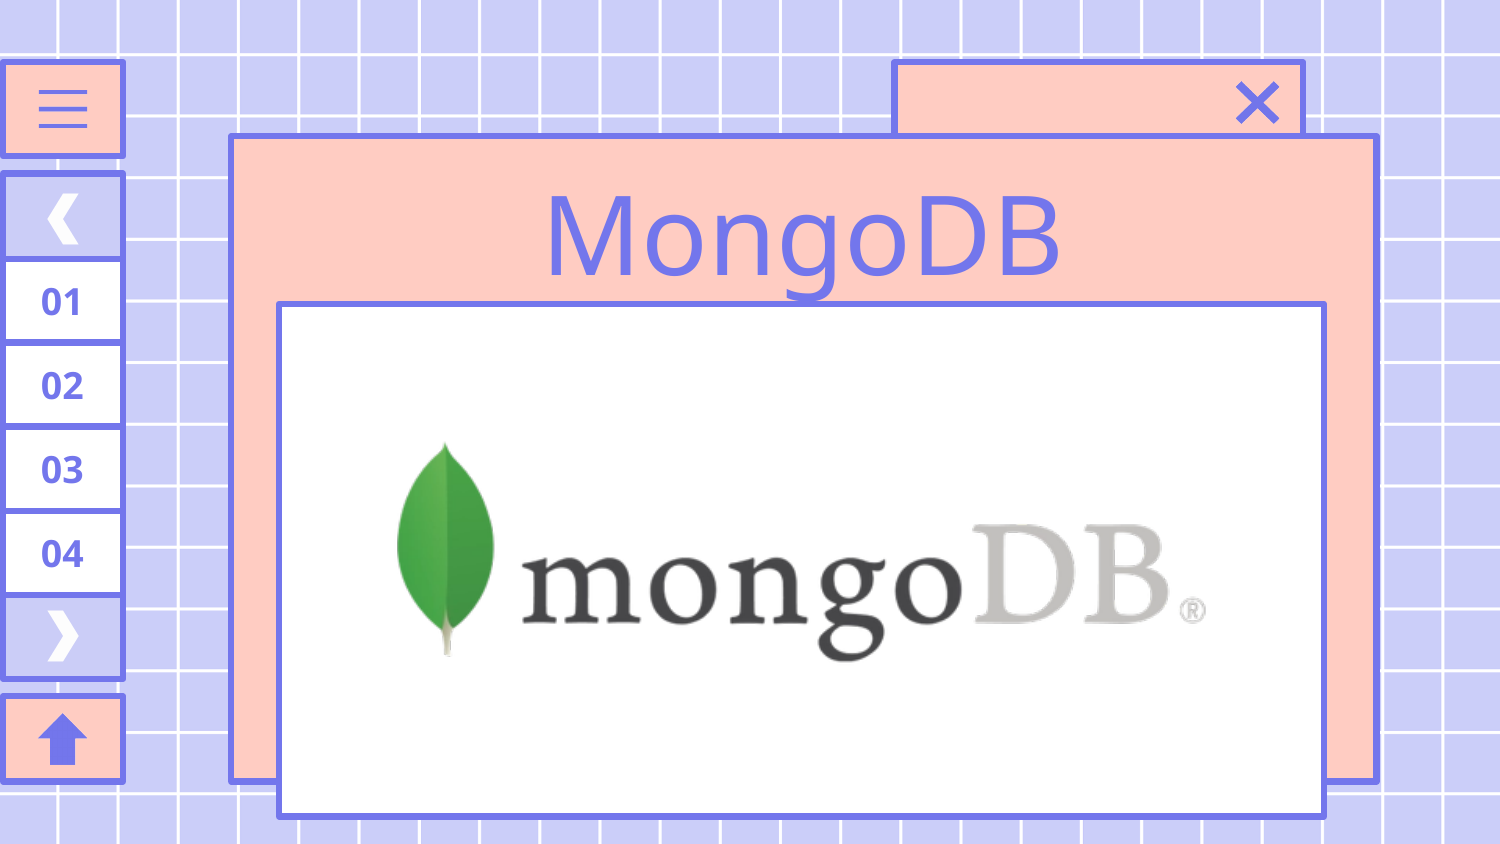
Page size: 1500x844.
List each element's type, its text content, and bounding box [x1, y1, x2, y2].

picture [0, 0, 1500, 844]
picture [37, 713, 87, 765]
text_box 03 [20, 449, 104, 487]
text_box 04 [20, 533, 104, 572]
picture [38, 193, 88, 245]
picture [38, 610, 88, 662]
text_box 01 [20, 281, 104, 319]
title MongoDB [280, 144, 1326, 234]
picture [38, 90, 88, 128]
text_box 02 [20, 365, 104, 403]
